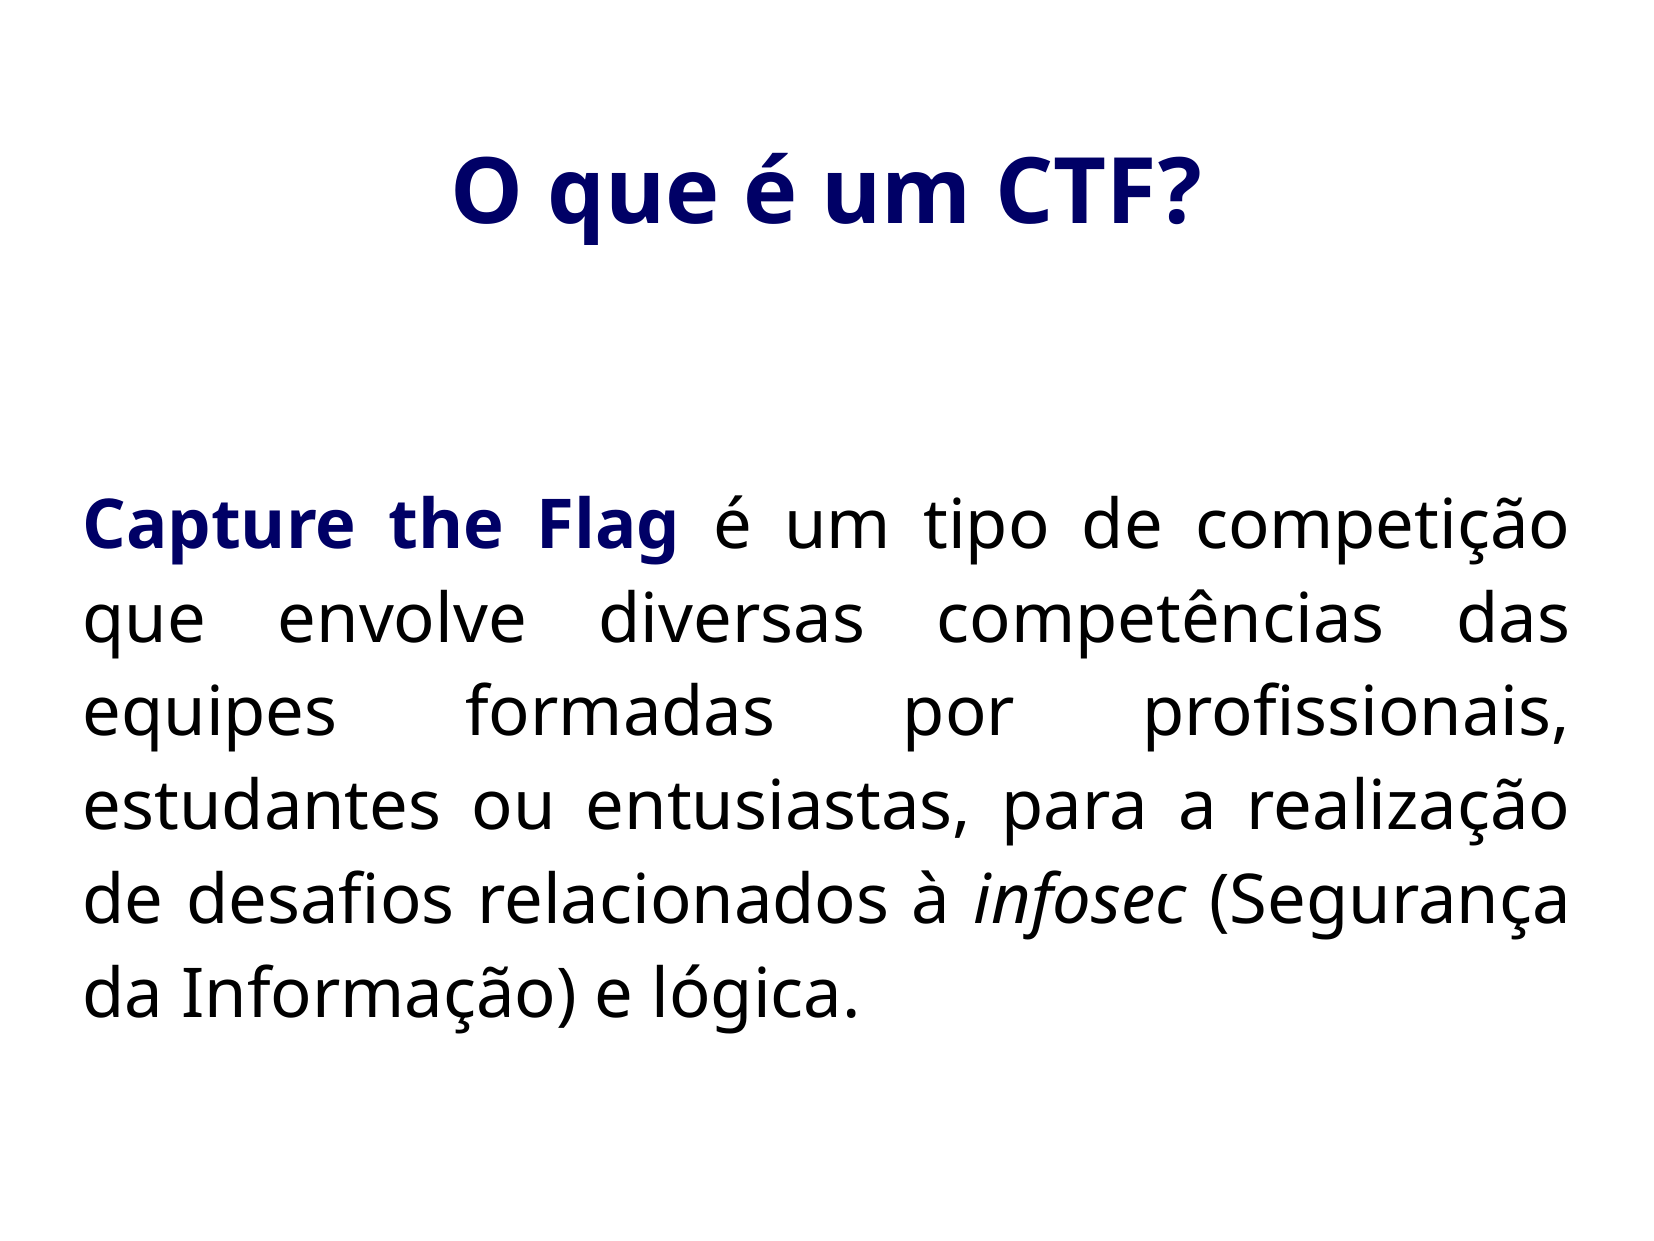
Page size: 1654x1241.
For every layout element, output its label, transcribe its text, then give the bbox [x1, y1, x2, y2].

subtitle Capture the Flag é um tipo de competição que envolve diversas competências das equipes formadas por profissionais, estudantes ou entusiastas, para a realização de desafios relacionados à infosec (Segurança da Informação) e lógica. [82, 341, 1571, 1172]
title O que é um CTF? [82, 84, 1571, 292]
